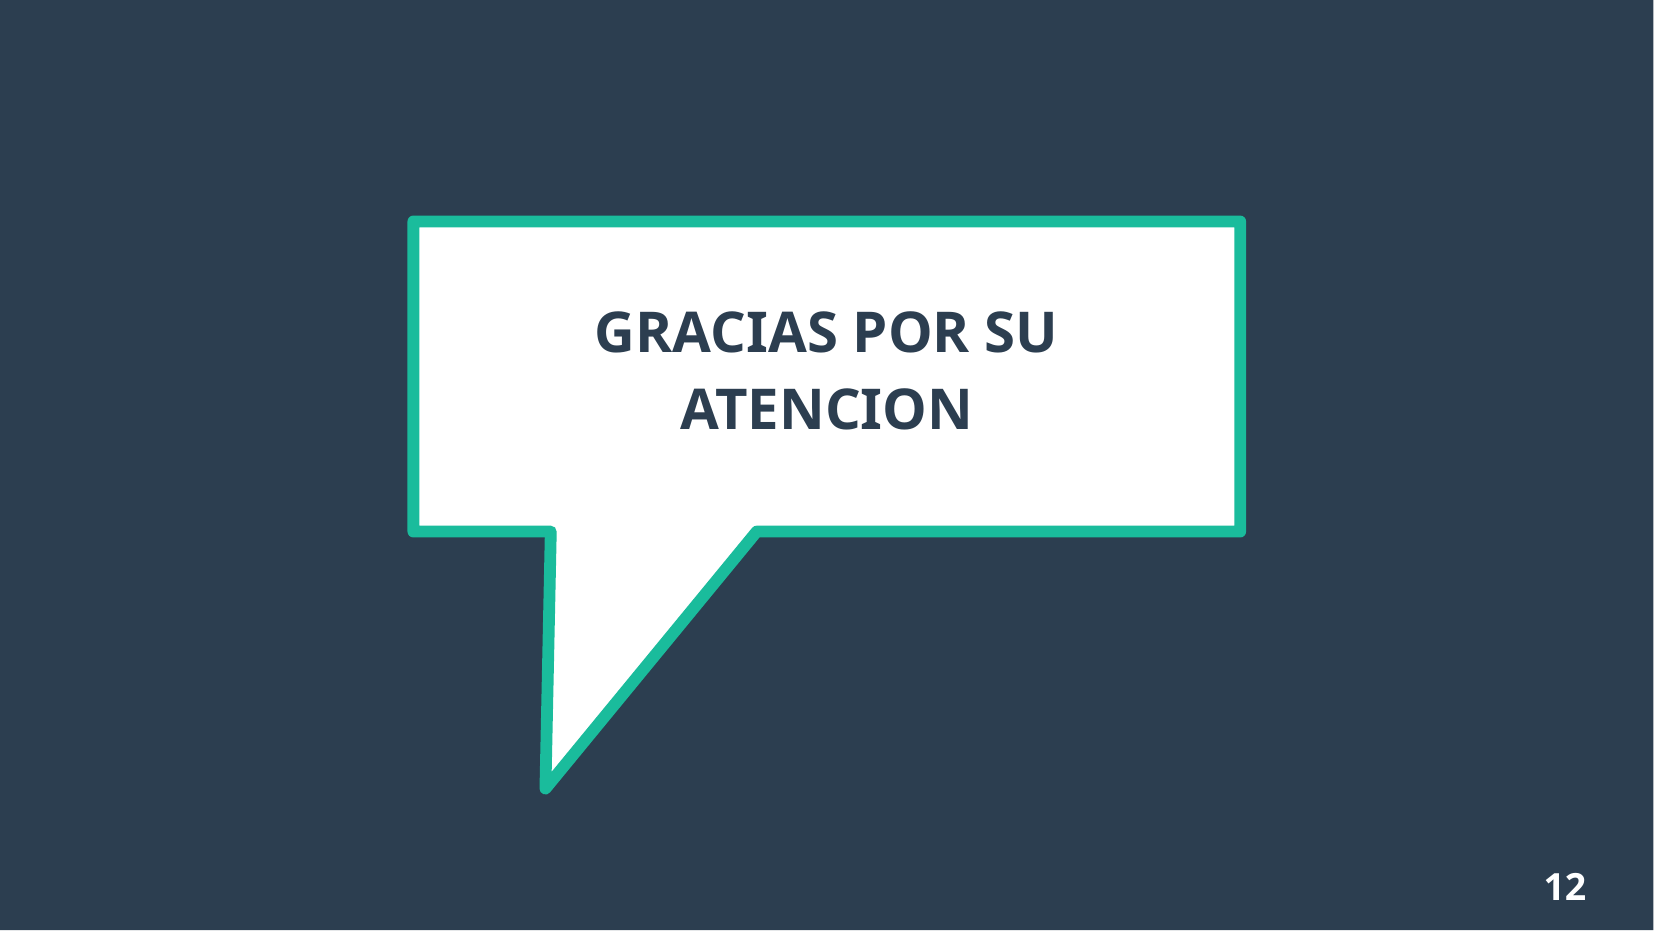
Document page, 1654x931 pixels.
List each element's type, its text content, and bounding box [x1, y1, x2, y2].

title GRACIAS POR SU ATENCION [442, 236, 1211, 502]
